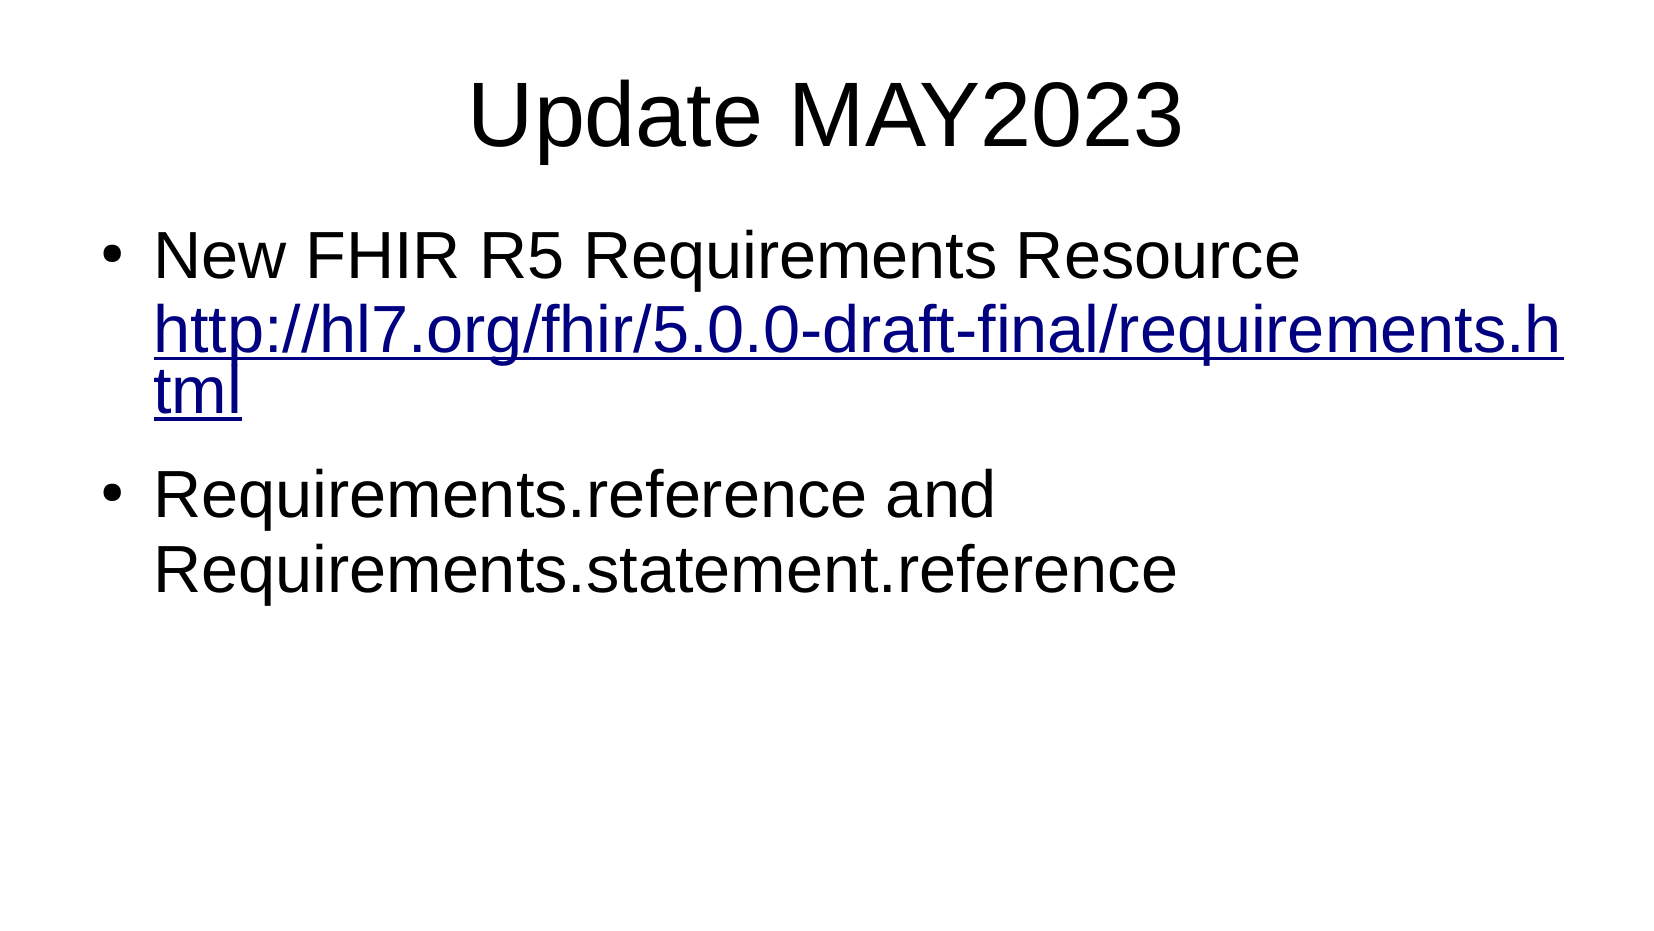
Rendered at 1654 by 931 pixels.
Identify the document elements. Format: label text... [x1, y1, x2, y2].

title Update MAY2023 [82, 37, 1571, 193]
list New FHIR R5 Requirements Resource http://hl7.org/fhir/5.0.0-draft-final/requirements.html Requirements.reference and Requirements.statement.reference [82, 217, 1571, 758]
